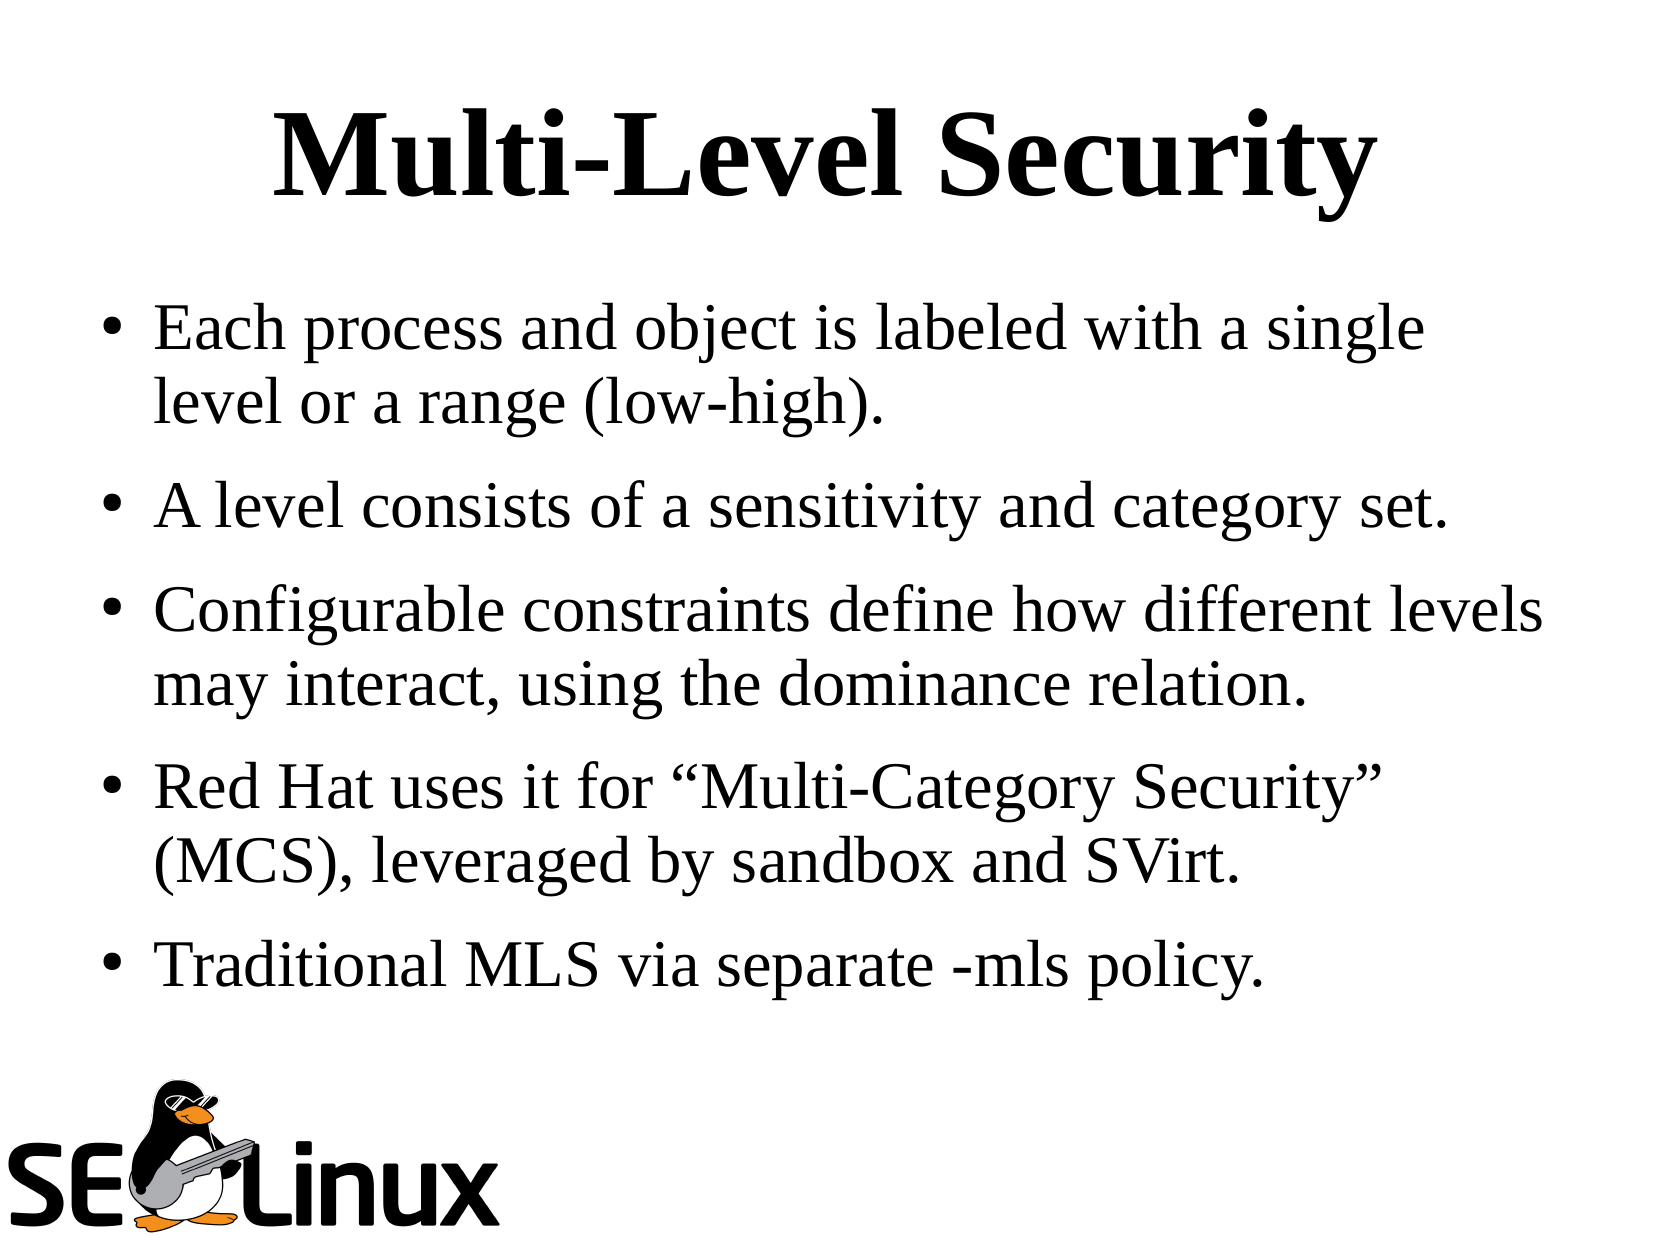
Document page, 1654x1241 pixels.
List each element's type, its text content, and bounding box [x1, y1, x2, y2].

picture [0, 919, 526, 1241]
list Each process and object is labeled with a single level or a range (low-high). A level consists of a sensitivity and category set. Configurable constraints define how different levels may interact, using the dominance relation. Red Hat uses it for “Multi-Category Security” (MCS), leveraged by sandbox and SVirt. Traditional MLS via separate -mls policy. [82, 290, 1571, 1010]
title Multi-Level Security [82, 49, 1571, 257]
